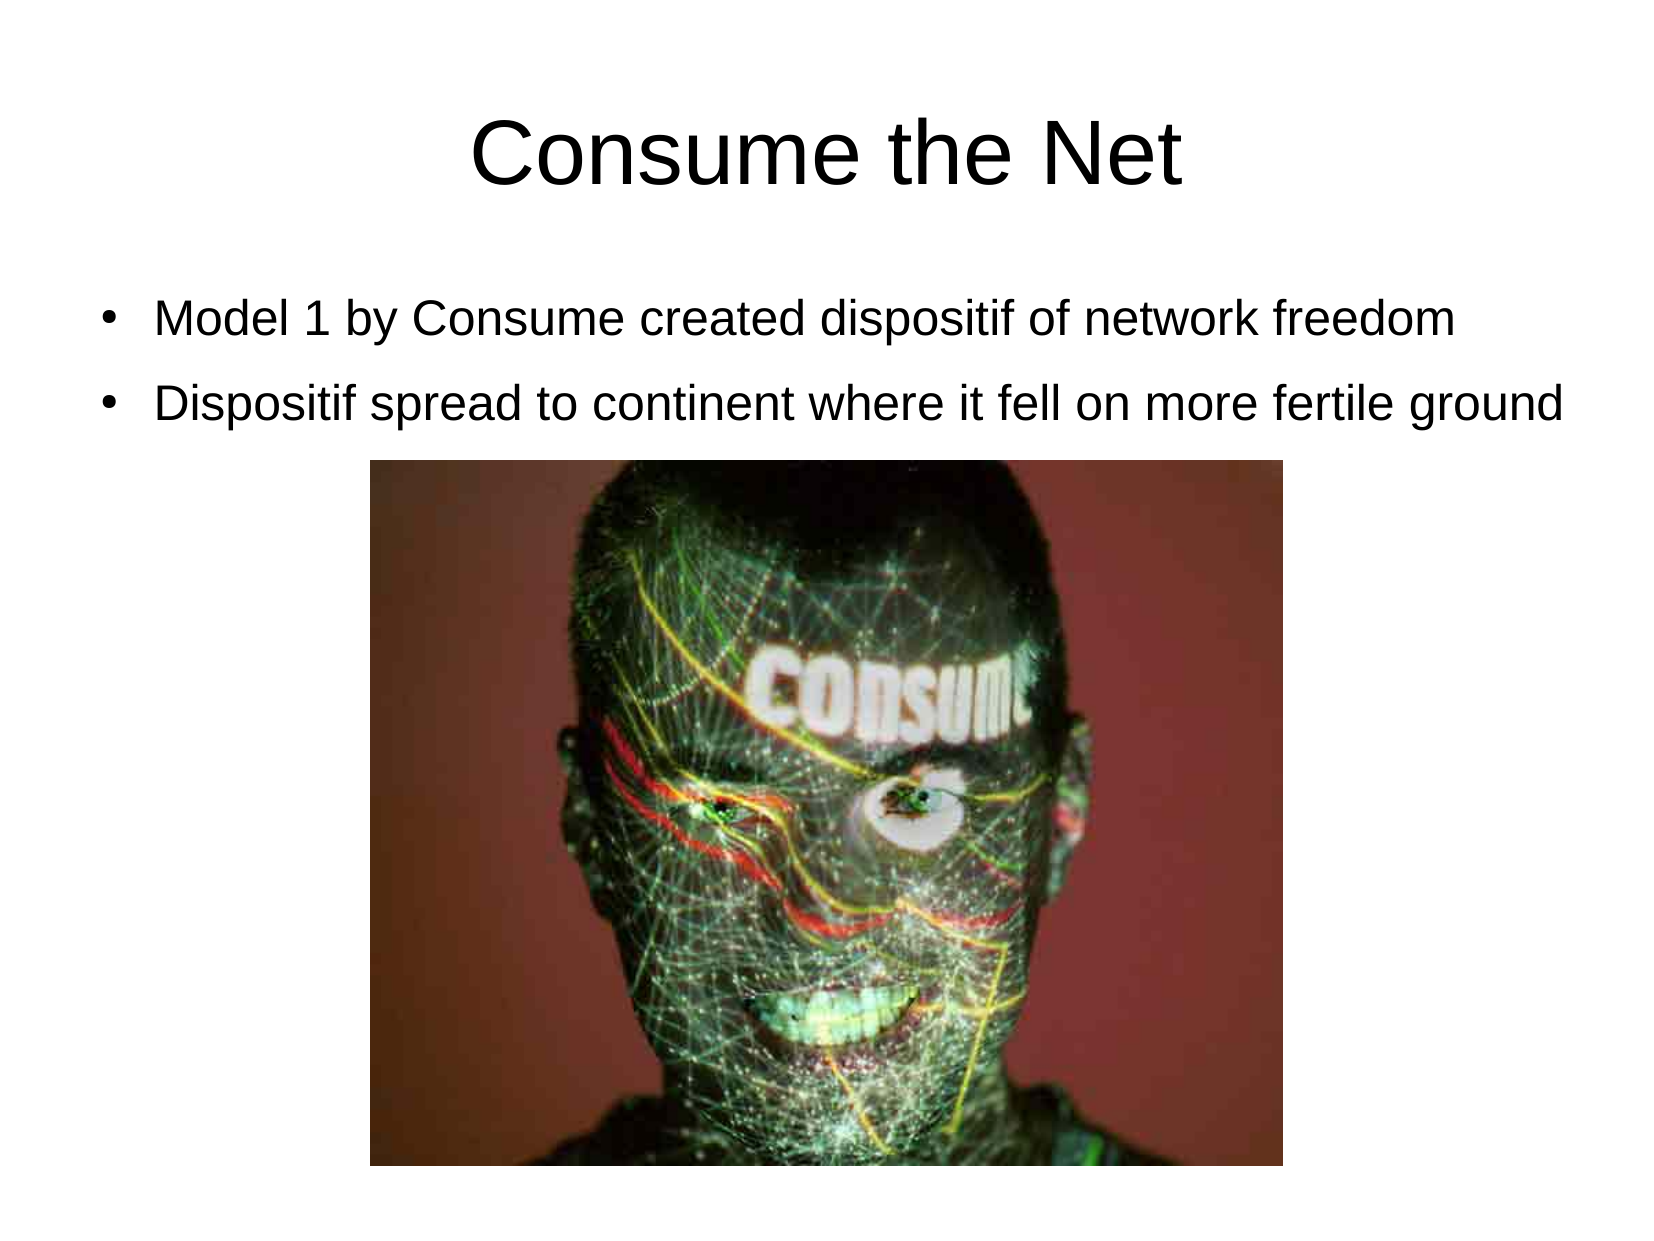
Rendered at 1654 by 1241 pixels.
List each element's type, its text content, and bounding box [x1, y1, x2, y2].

title Consume the Net [82, 49, 1571, 257]
picture [370, 460, 1283, 1166]
list Model 1 by Consume created dispositif of network freedom Dispositif spread to continent where it fell on more fertile ground [82, 290, 1571, 1010]
